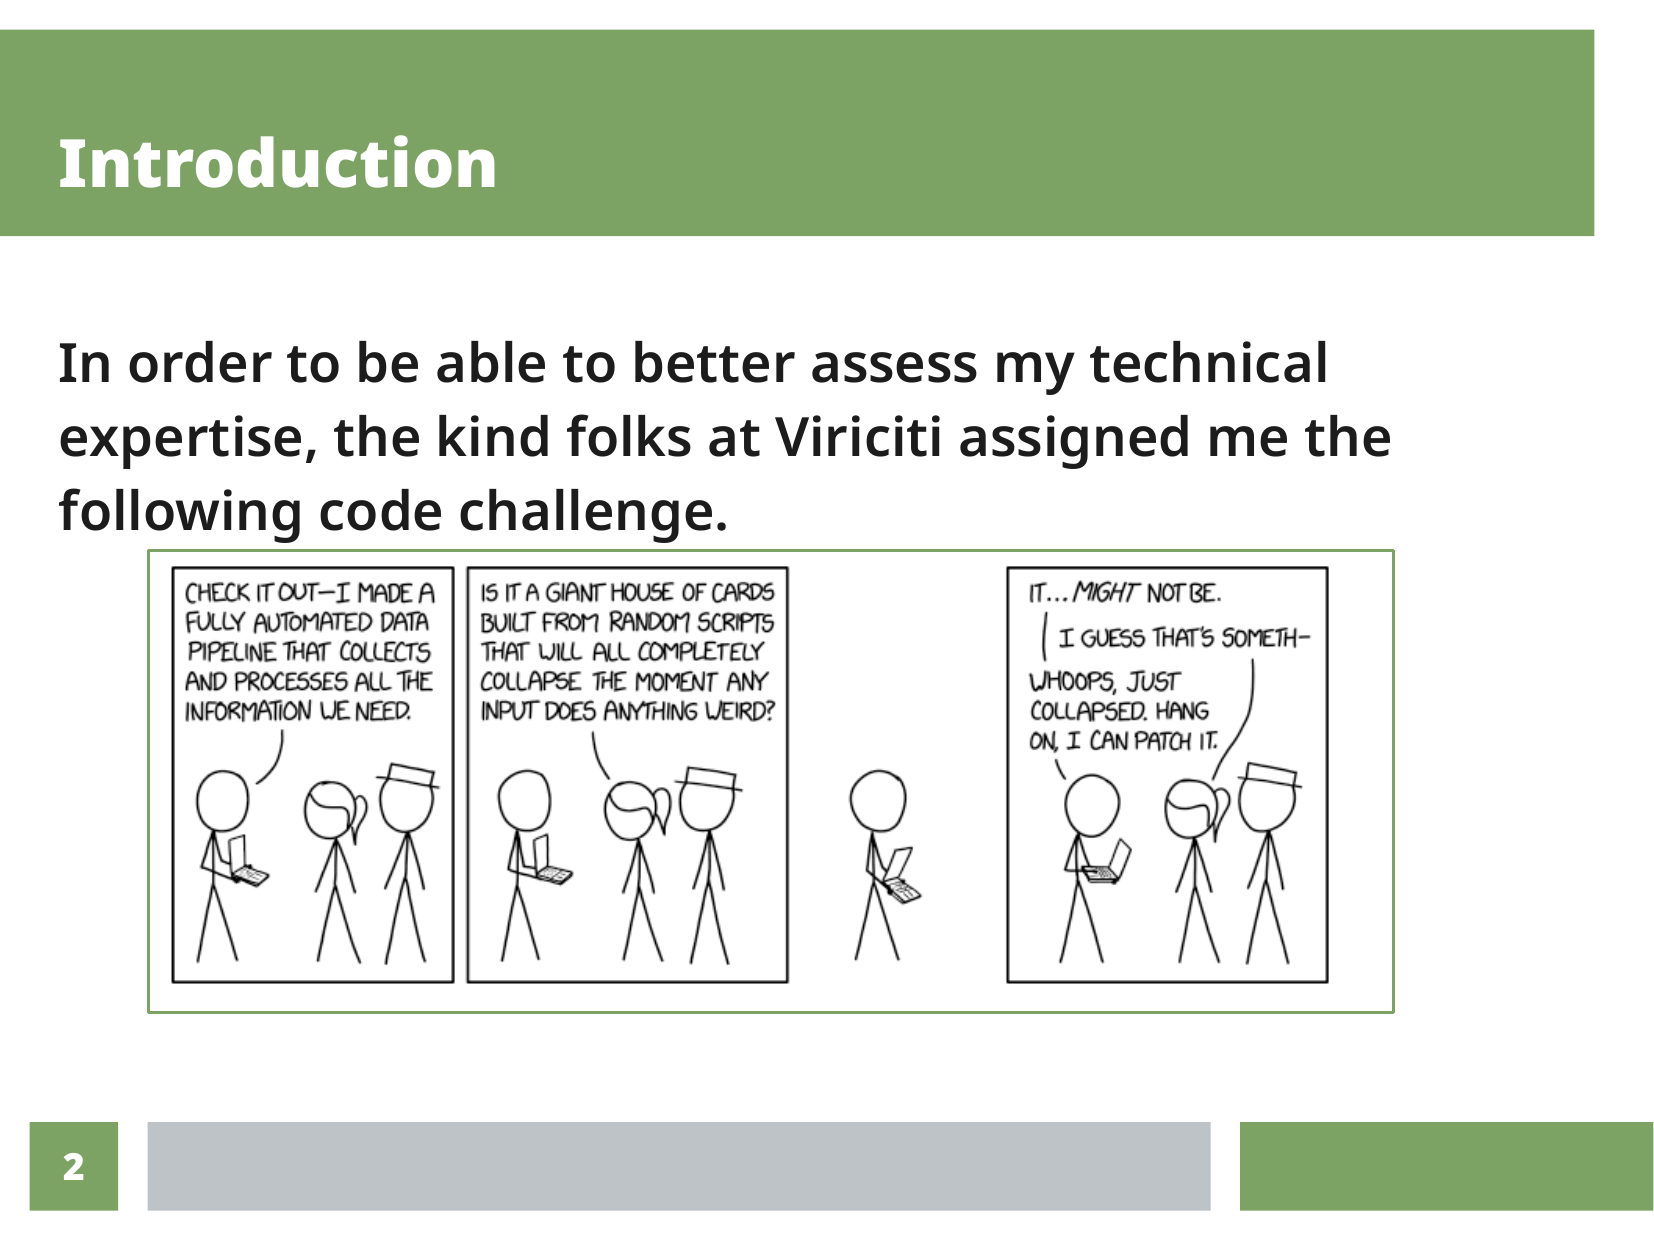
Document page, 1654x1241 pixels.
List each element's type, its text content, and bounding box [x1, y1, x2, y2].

title Introduction [59, 59, 1595, 207]
picture [150, 551, 1393, 1012]
list In order to be able to better assess my technical expertise, the kind folks at Viriciti assigned me the following code challenge. [59, 324, 1565, 1093]
